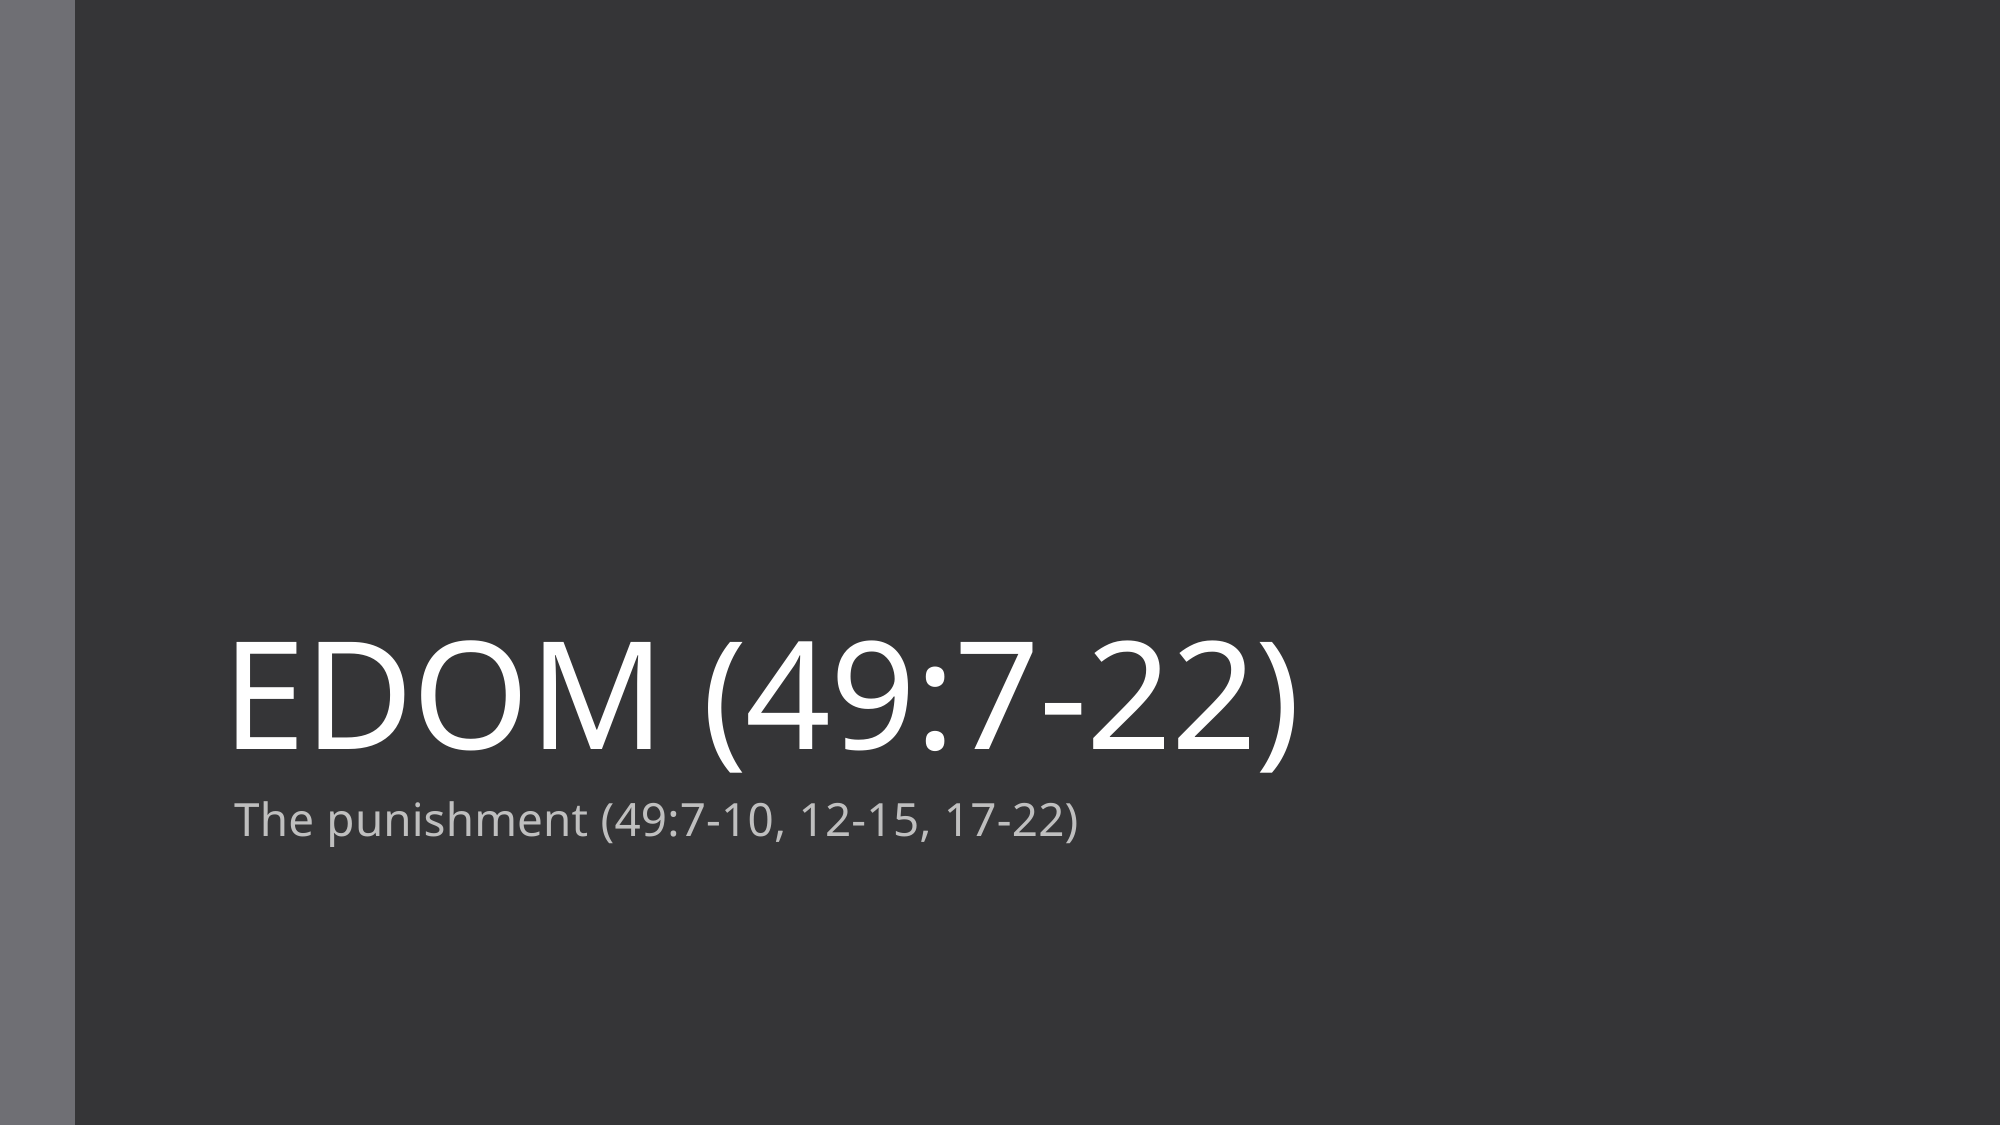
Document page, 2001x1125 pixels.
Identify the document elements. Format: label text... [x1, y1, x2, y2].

subtitle The punishment (49:7-10, 12-15, 17-22) [206, 787, 1752, 1066]
title EDOM (49:7-22) [206, 124, 1752, 787]
